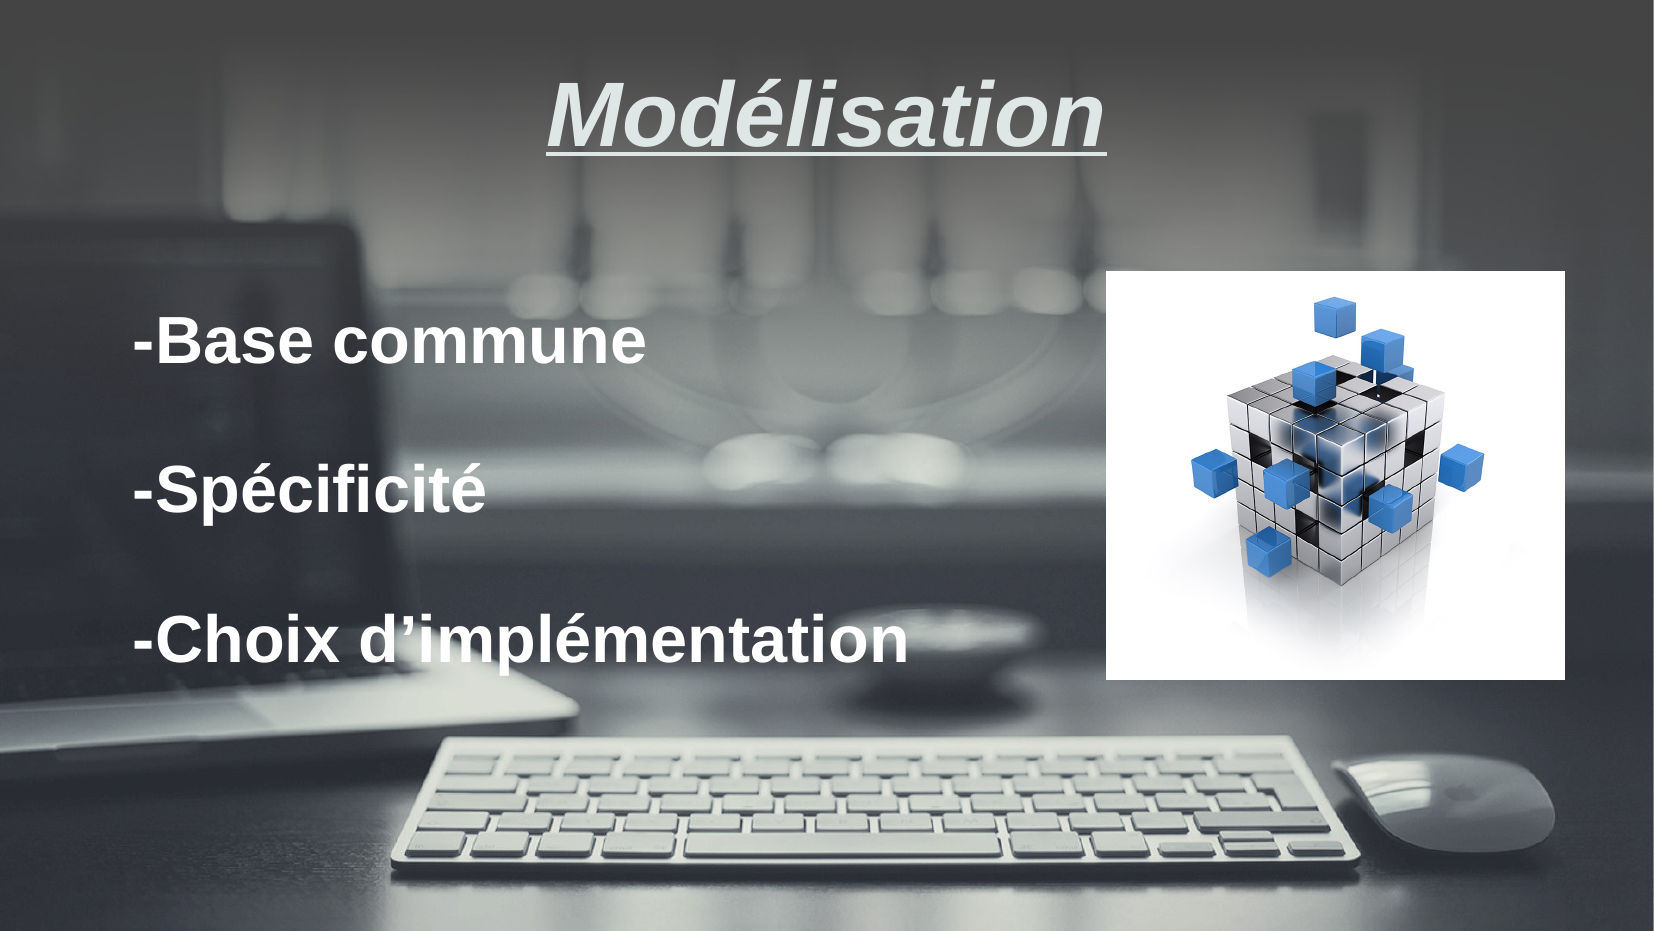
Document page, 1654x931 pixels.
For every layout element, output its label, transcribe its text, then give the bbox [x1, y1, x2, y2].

text_box -Base commune -Spécificité -Choix d’implémentation [118, 295, 1004, 684]
title Modélisation [82, 37, 1571, 193]
picture [0, 0, 1654, 931]
